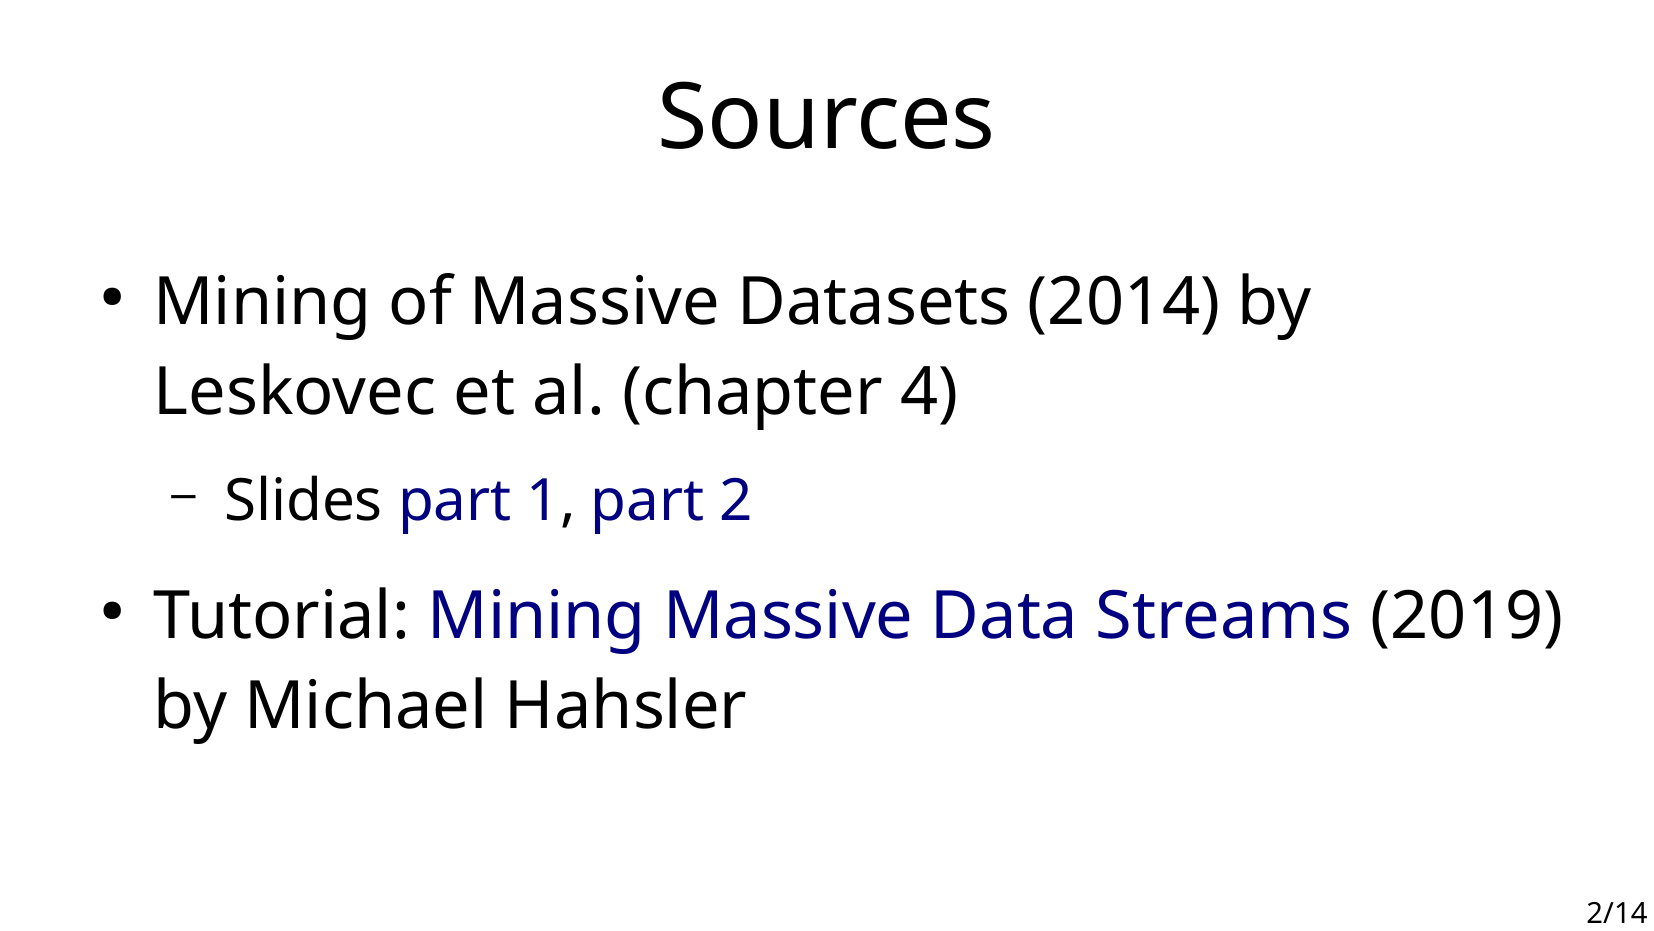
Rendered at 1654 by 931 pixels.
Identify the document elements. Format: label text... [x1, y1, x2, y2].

list Mining of Massive Datasets (2014) by Leskovec et al. (chapter 4) Slides part 1, part 2 Tutorial: Mining Massive Data Streams (2019) by Michael Hahsler [82, 253, 1571, 793]
title Sources [82, 1, 1571, 226]
